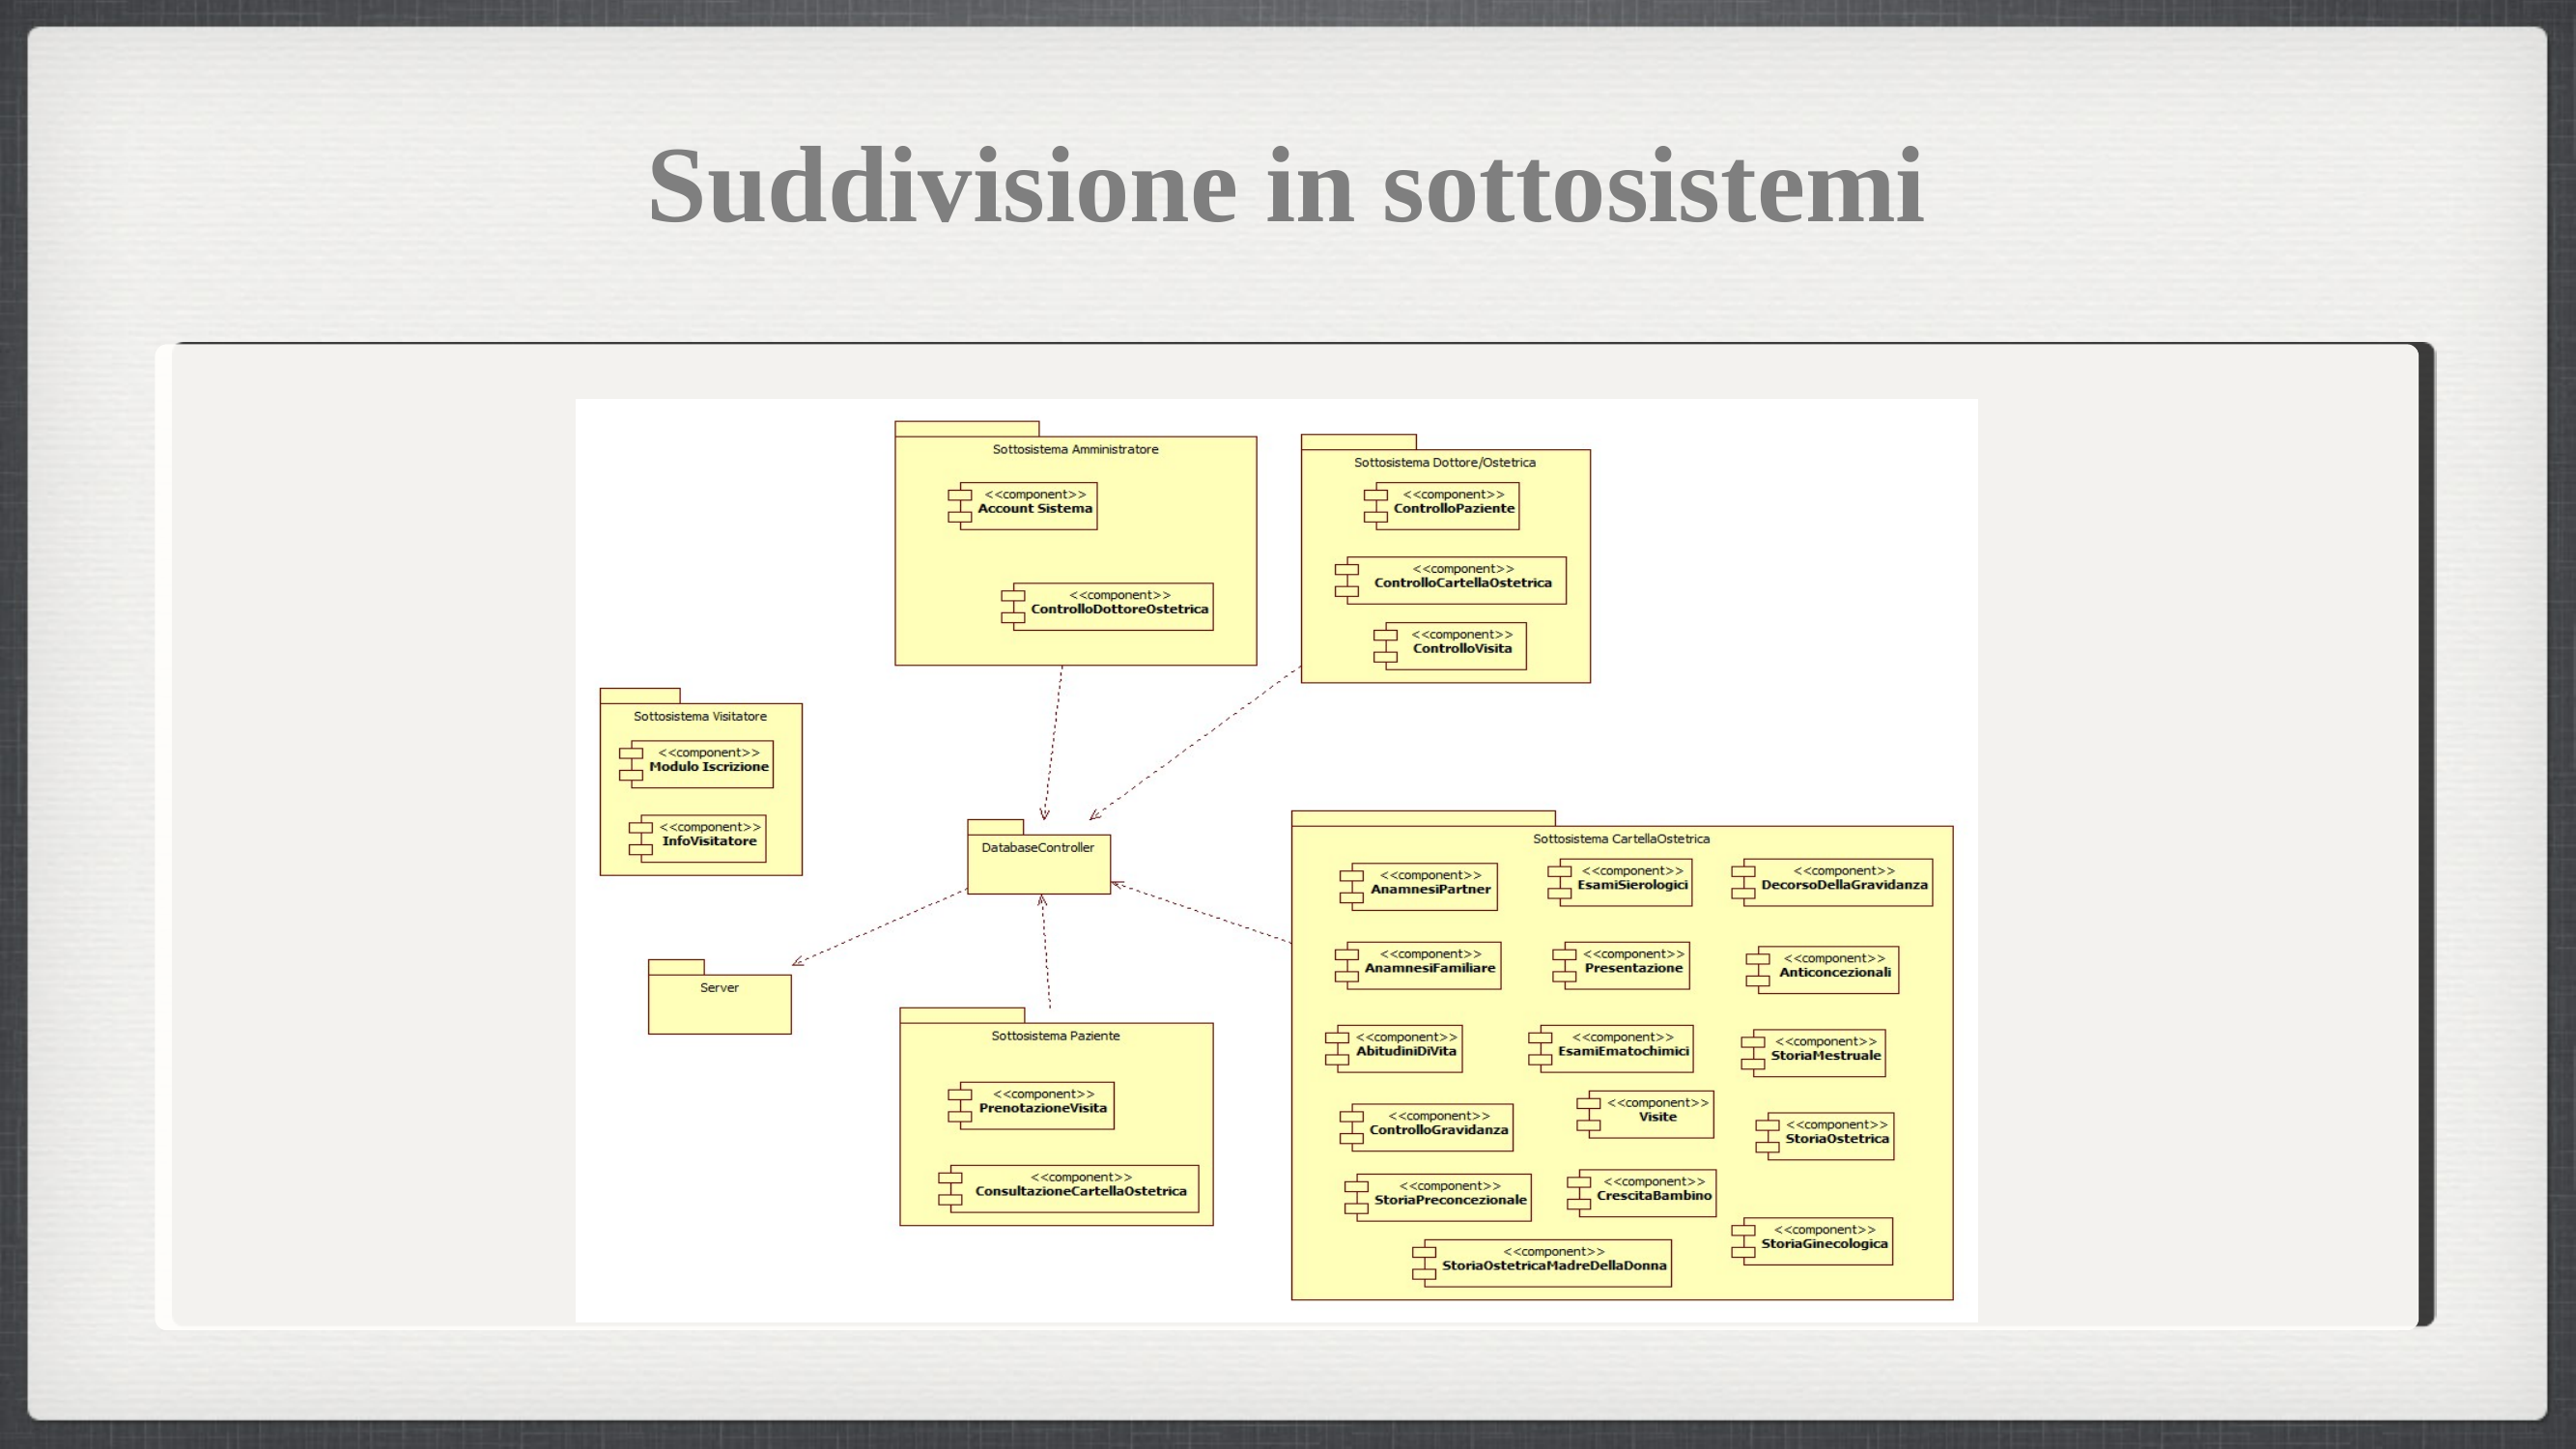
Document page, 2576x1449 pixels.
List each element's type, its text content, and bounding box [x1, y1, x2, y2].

picture [0, 0, 2576, 1449]
title Suddivisione in sottosistemi [214, 37, 2359, 335]
